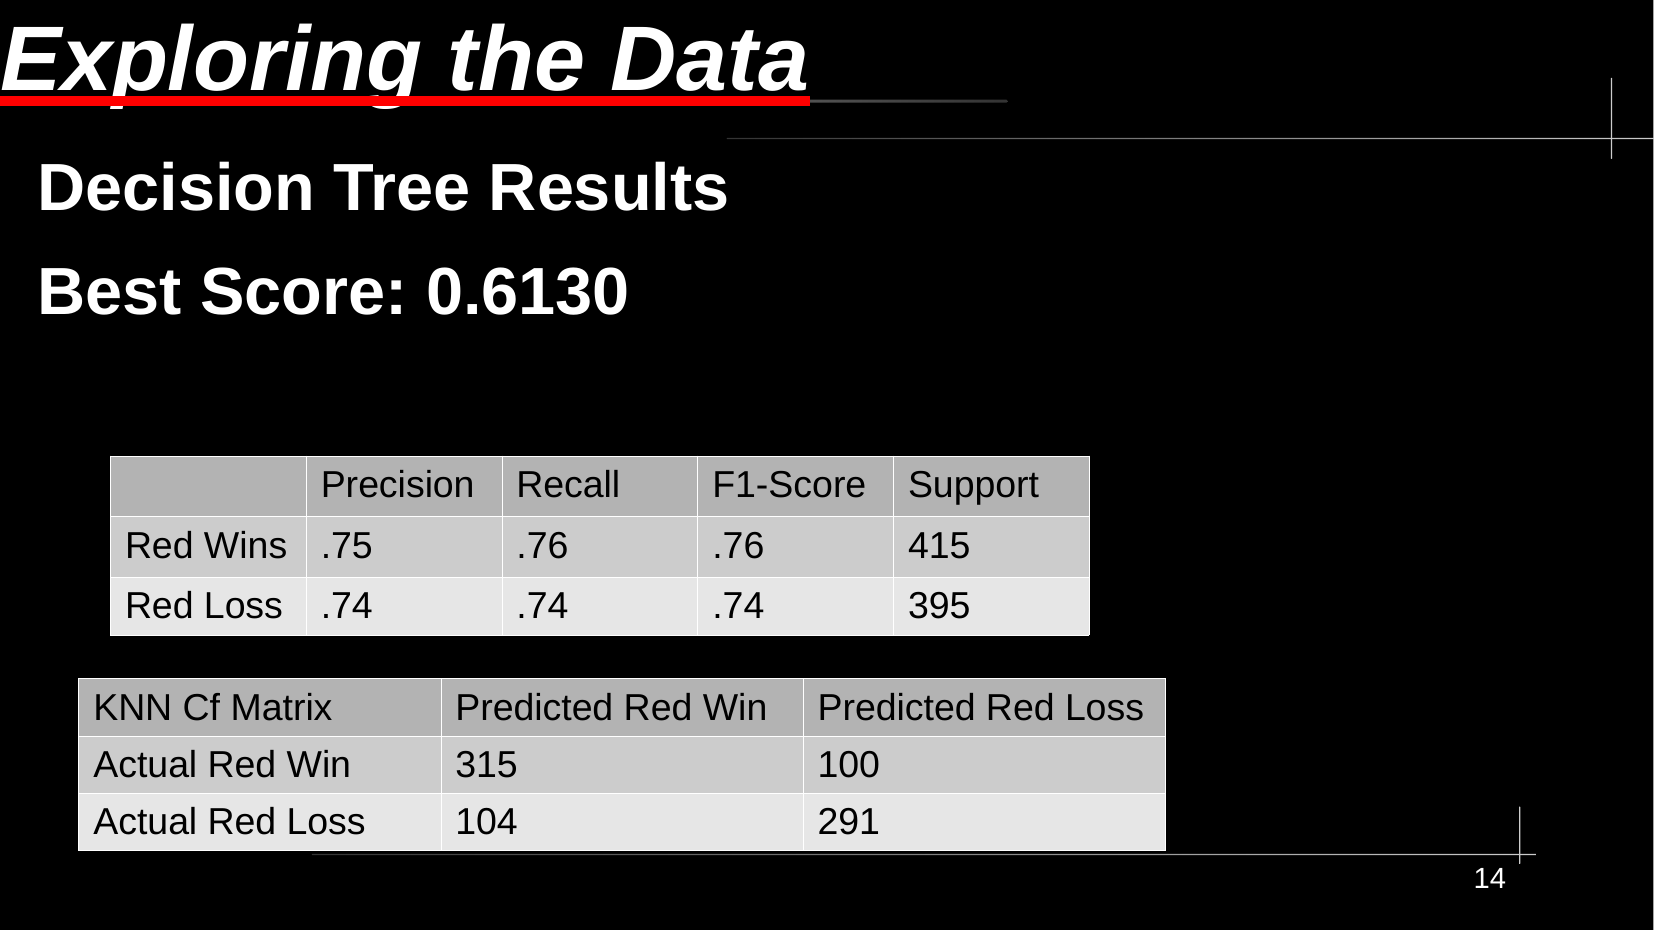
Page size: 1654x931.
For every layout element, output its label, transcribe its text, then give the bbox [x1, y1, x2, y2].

table_header Precision [307, 457, 502, 516]
table_header F1-Score [698, 457, 893, 516]
table_cell 291 [804, 794, 1165, 850]
table_header Predicted Red Loss [804, 679, 1165, 736]
title Exploring the Data [0, 0, 1565, 119]
table_cell Red Wins [111, 517, 306, 577]
table_cell 415 [894, 517, 1089, 577]
table_cell Red Loss [111, 578, 306, 635]
table_header KNN Cf Matrix [79, 679, 441, 736]
table_cell .76 [503, 517, 697, 577]
table_header Recall [503, 457, 697, 516]
table_header Support [894, 457, 1089, 516]
table_cell .75 [307, 517, 502, 577]
table_cell .74 [698, 578, 893, 635]
table_cell 395 [894, 578, 1089, 635]
table_cell .74 [503, 578, 697, 635]
table_cell .76 [698, 517, 893, 577]
table_cell Actual Red Win [79, 737, 441, 793]
table_cell 315 [442, 737, 803, 793]
table_header [111, 457, 306, 516]
table_cell .74 [307, 578, 502, 635]
table_cell 104 [442, 794, 803, 850]
table_cell Actual Red Loss [79, 794, 441, 850]
table_header Predicted Red Win [442, 679, 803, 736]
table_cell 100 [804, 737, 1165, 793]
list Decision Tree Results Best Score: 0.6130 [37, 150, 1576, 863]
